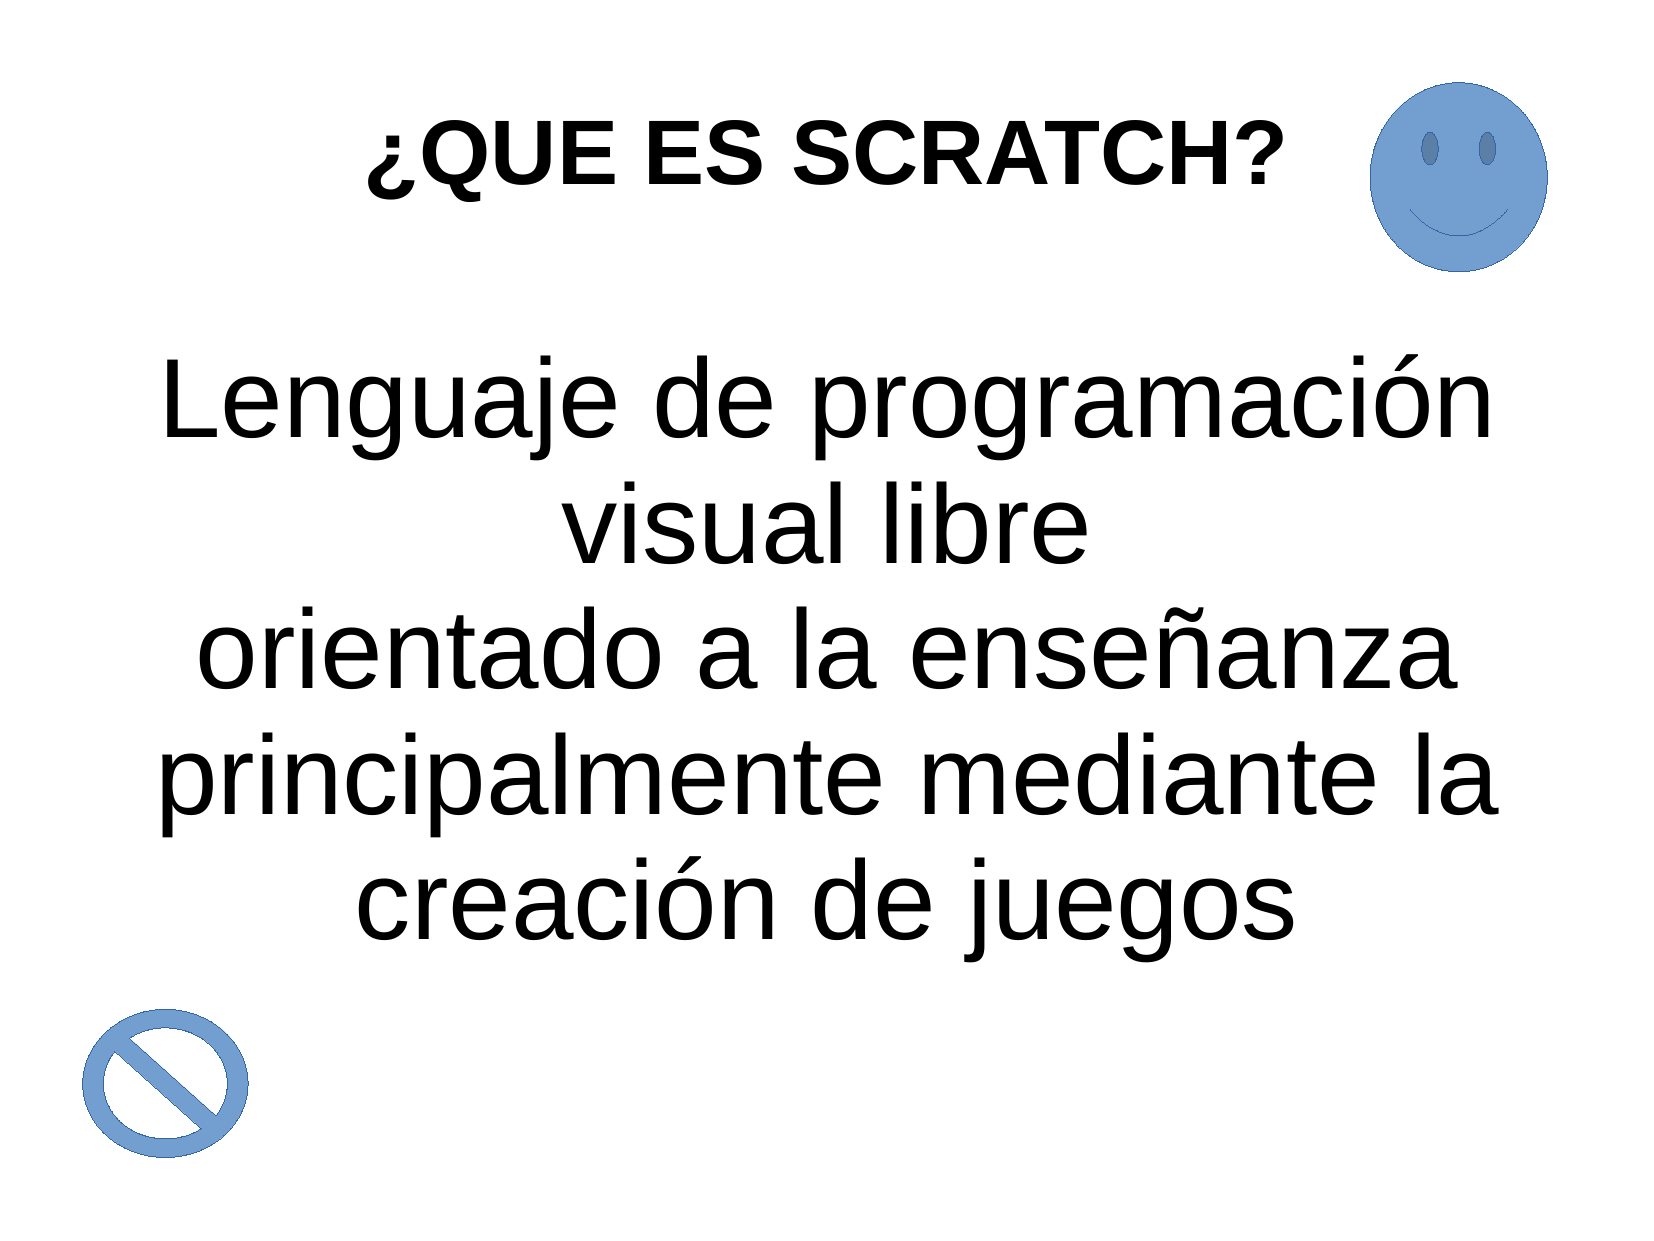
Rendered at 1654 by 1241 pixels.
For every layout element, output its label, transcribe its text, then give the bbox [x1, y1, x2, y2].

text_box [82, 1009, 249, 1158]
text_box [1370, 82, 1548, 272]
title ¿QUE ES SCRATCH? [82, 49, 1571, 257]
subtitle Lenguaje de programación visual libre orientado a la enseñanza principalmente mediante la creación de juegos [82, 290, 1571, 1010]
